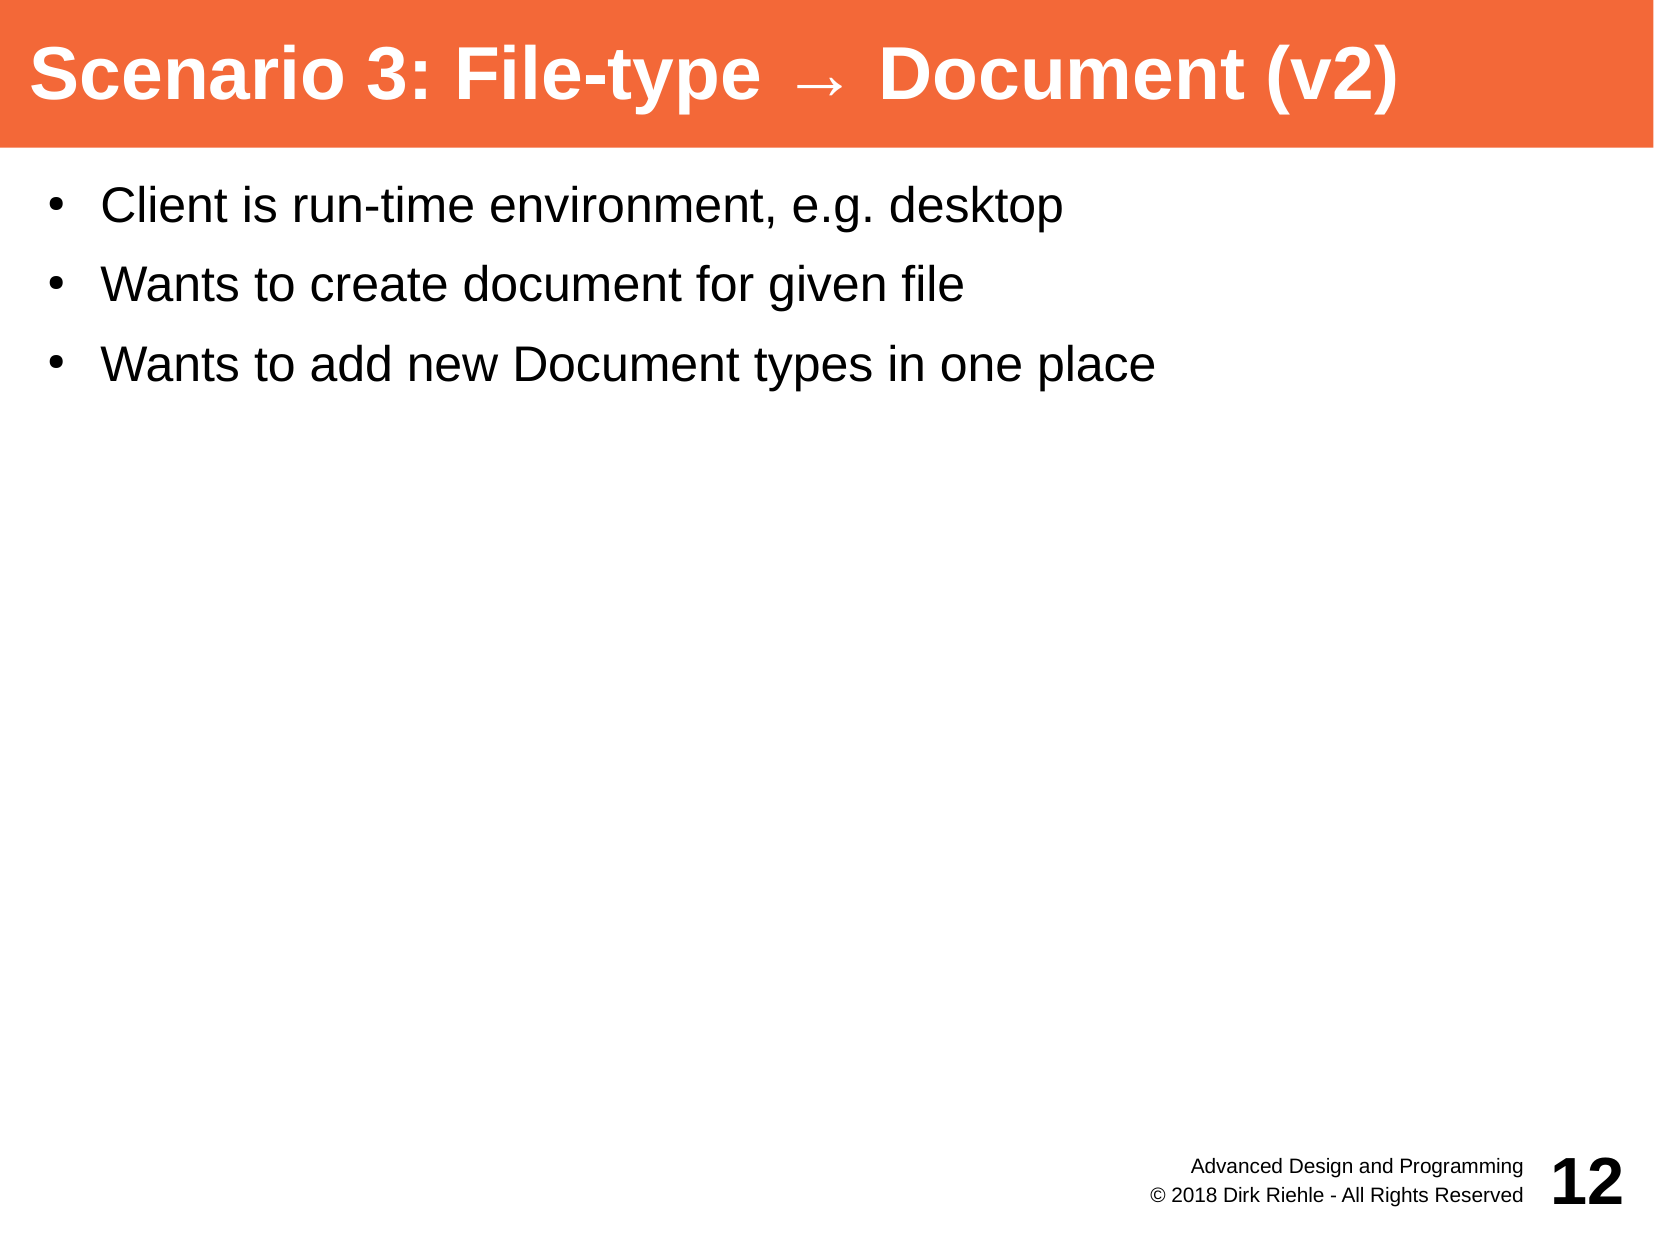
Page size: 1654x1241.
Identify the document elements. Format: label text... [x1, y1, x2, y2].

title Scenario 3: File-type → Document (v2) [0, 0, 1654, 148]
list Client is run-time environment, e.g. desktop Wants to create document for given file Wants to add new Document types in one place [29, 177, 1625, 1063]
